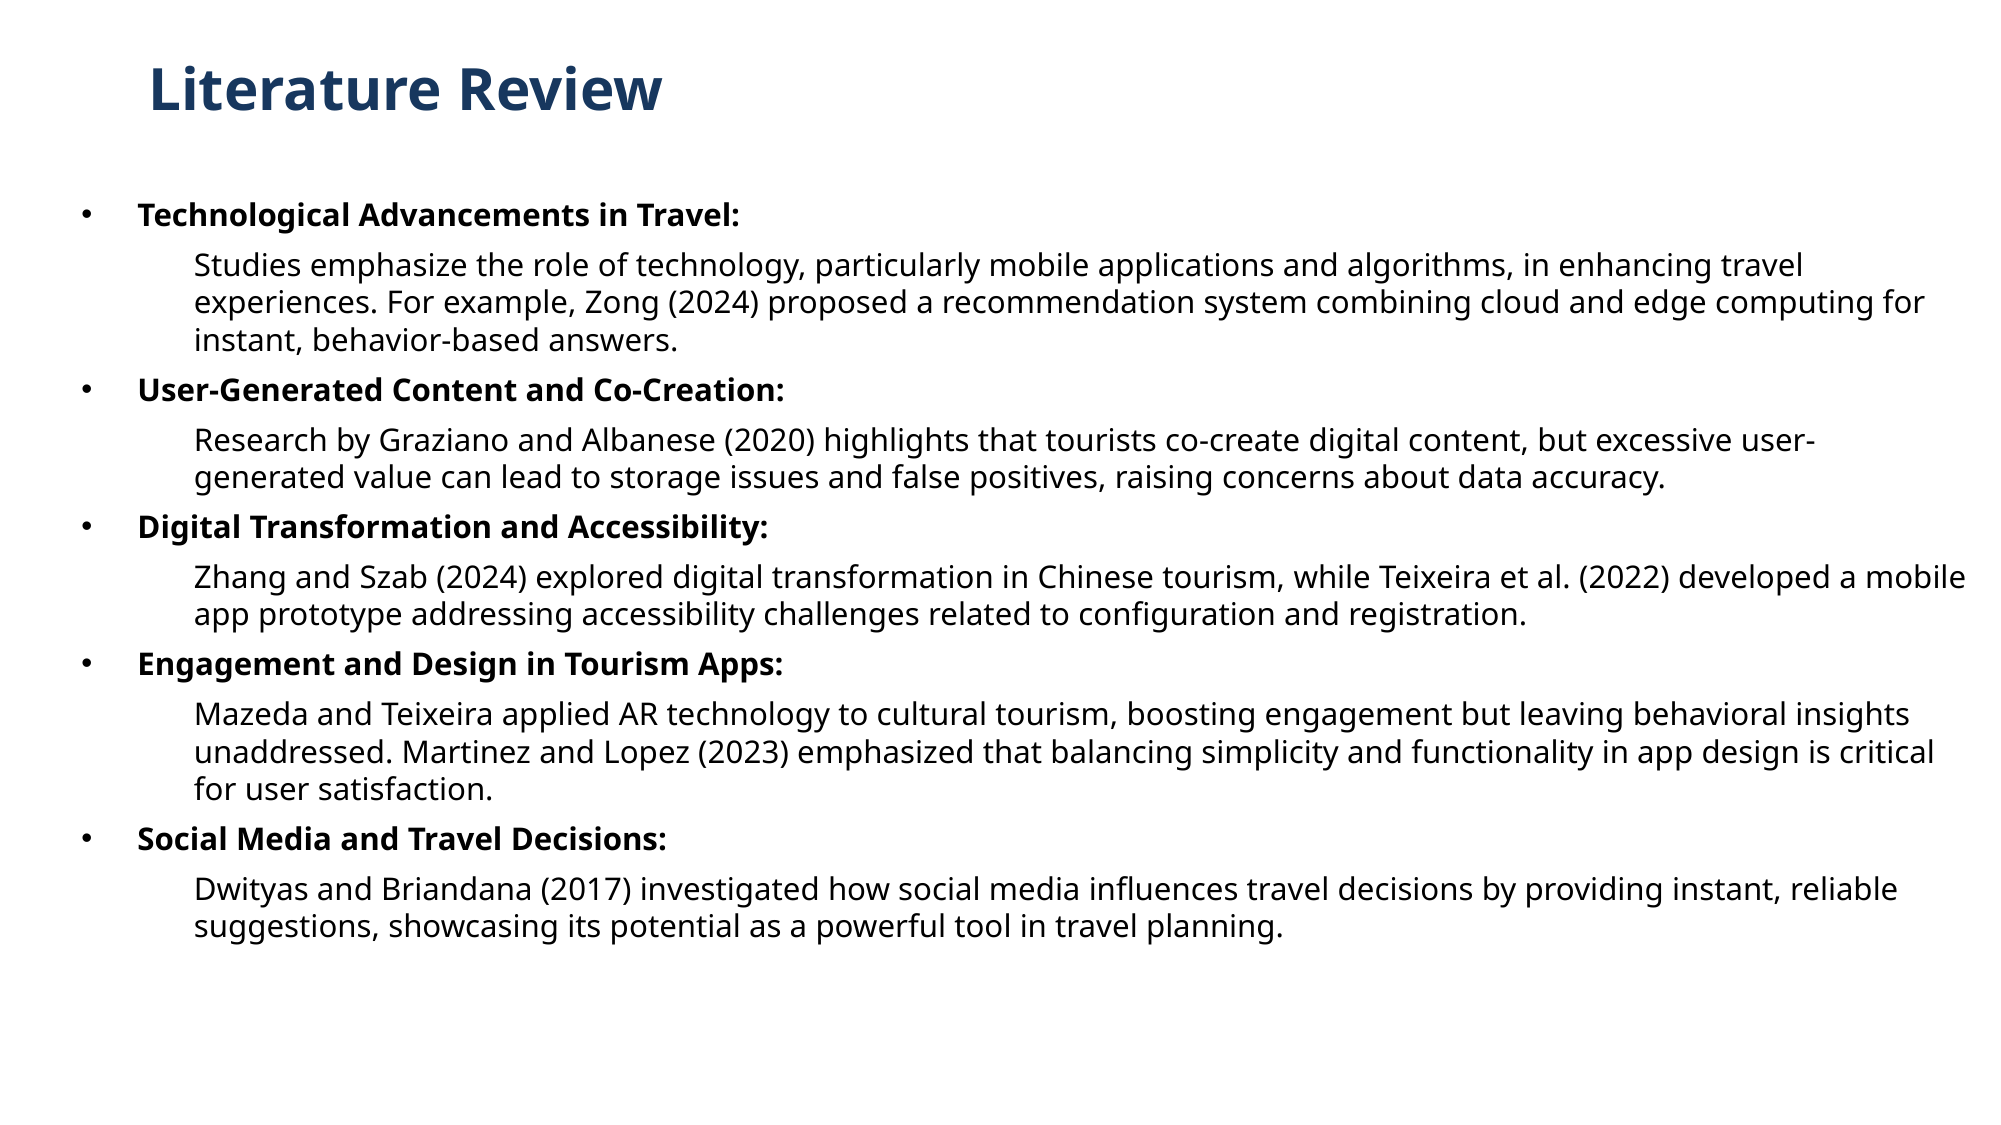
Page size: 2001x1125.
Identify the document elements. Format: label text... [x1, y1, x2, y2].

list Technological Advancements in Travel: Studies emphasize the role of technology, particularly mobile applications and algorithms, in enhancing travel experiences. For example, Zong (2024) proposed a recommendation system combining cloud and edge computing for instant, behavior-based answers. User-Generated Content and Co-Creation: Research by Graziano and Albanese (2020) highlights that tourists co-create digital content, but excessive user-generated value can lead to storage issues and false positives, raising concerns about data accuracy. Digital Transformation and Accessibility: Zhang and Szab (2024) explored digital transformation in Chinese tourism, while Teixeira et al. (2022) developed a mobile app prototype addressing accessibility challenges related to configuration and registration. Engagement and Design in Tourism Apps: Mazeda and Teixeira applied AR technology to cultural tourism, boosting engagement but leaving behavioral insights unaddressed. Martinez and Lopez (2023) emphasized that balancing simplicity and functionality in app design is critical for user satisfaction. Social Media and Travel Decisions: Dwityas and Briandana (2017) investigated how social media influences travel decisions by providing instant, reliable suggestions, showcasing its potential as a powerful tool in travel planning. [66, 187, 1985, 1000]
title Literature Review [133, 45, 1884, 126]
